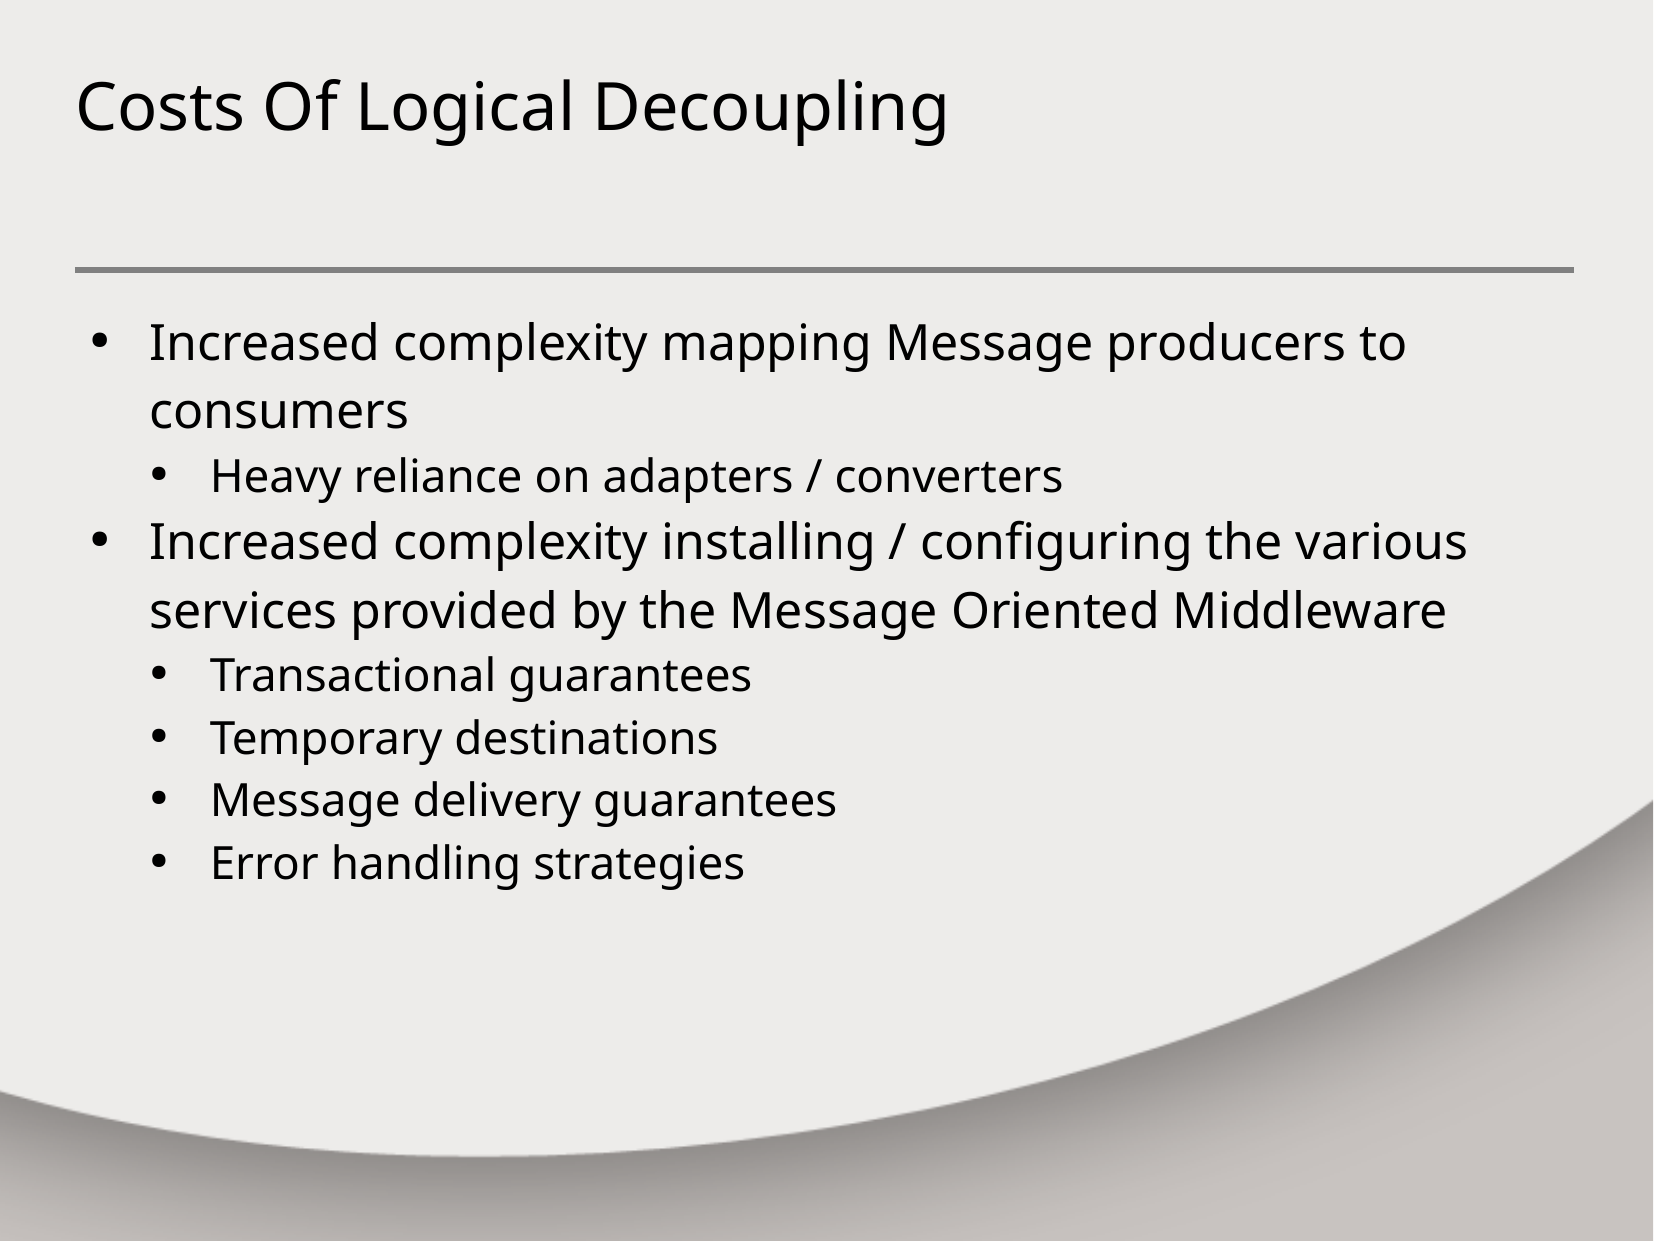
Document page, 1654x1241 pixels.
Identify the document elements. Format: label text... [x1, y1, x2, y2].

title Costs Of Logical Decoupling [75, 75, 1576, 226]
text_box Increased complexity mapping Message producers to consumers Heavy reliance on adapters / converters Increased complexity installing / configuring the various services provided by the Message Oriented Middleware Transactional guarantees Temporary destinations Message delivery guarantees Error handling strategies [75, 299, 1575, 1163]
picture [0, 0, 1654, 1241]
